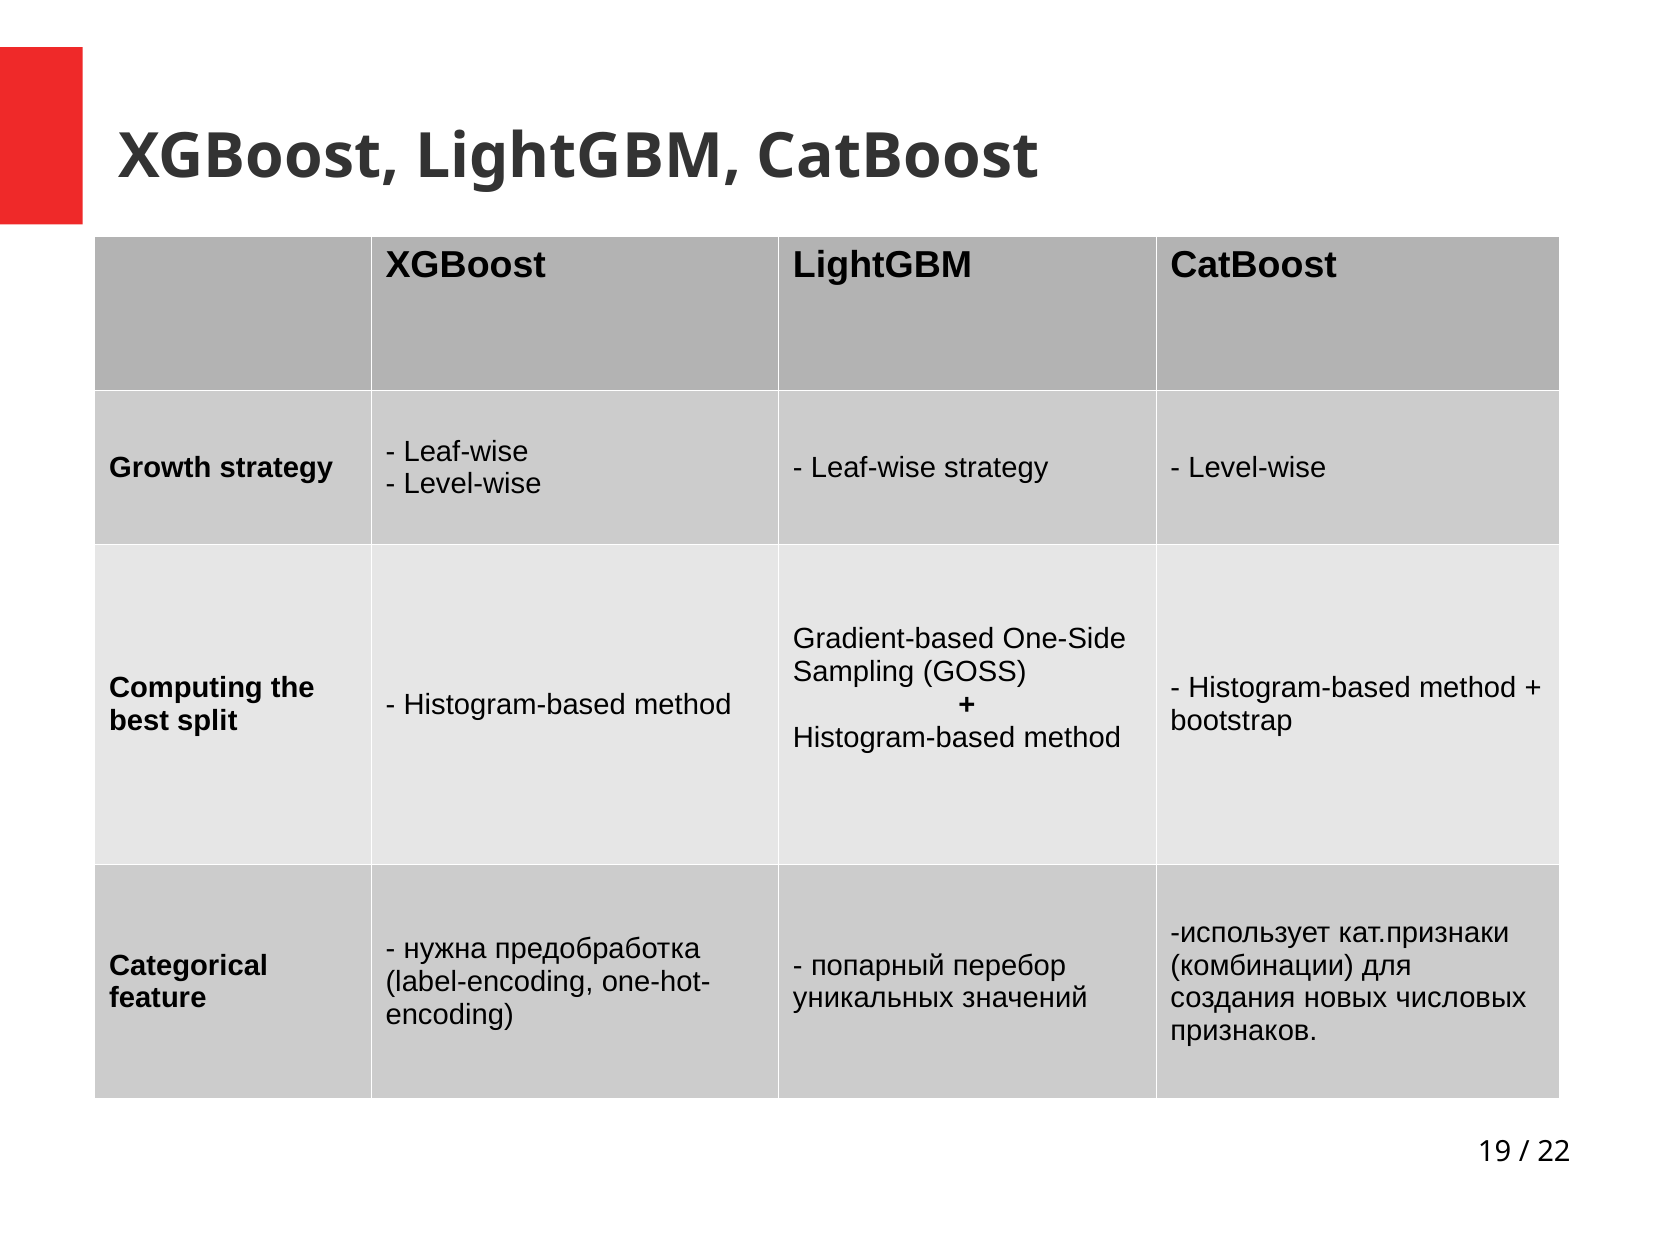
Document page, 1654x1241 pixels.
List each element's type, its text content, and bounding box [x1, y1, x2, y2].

table_header XGBoost [372, 237, 778, 390]
table_cell Gradient-based One-Side Sampling (GOSS) + Histogram-based method [779, 545, 1156, 864]
table_cell - нужна предобработка (label-encoding, one-hot-encoding) [372, 865, 778, 1098]
table_header CatBoost [1157, 237, 1559, 390]
table_cell - Histogram-based method [372, 545, 778, 864]
table_cell Categorical feature [95, 865, 371, 1098]
table_cell - Level-wise [1157, 391, 1559, 544]
table_cell -использует кат.признаки (комбинации) для создания новых числовых признаков. [1157, 865, 1559, 1098]
table_cell Computing the best split [95, 545, 371, 864]
table_cell - Leaf-wise strategy [779, 391, 1156, 544]
table_cell - Leaf-wise - Level-wise [372, 391, 778, 544]
table_cell - Histogram-based method + bootstrap [1157, 545, 1559, 864]
table_header [95, 237, 371, 390]
title XGBoost, LightGBM, CatBoost [118, 49, 1571, 257]
table_cell - попарный перебор уникальных значений [779, 865, 1156, 1098]
table_header LightGBM [779, 237, 1156, 390]
table_cell Growth strategy [95, 391, 371, 544]
